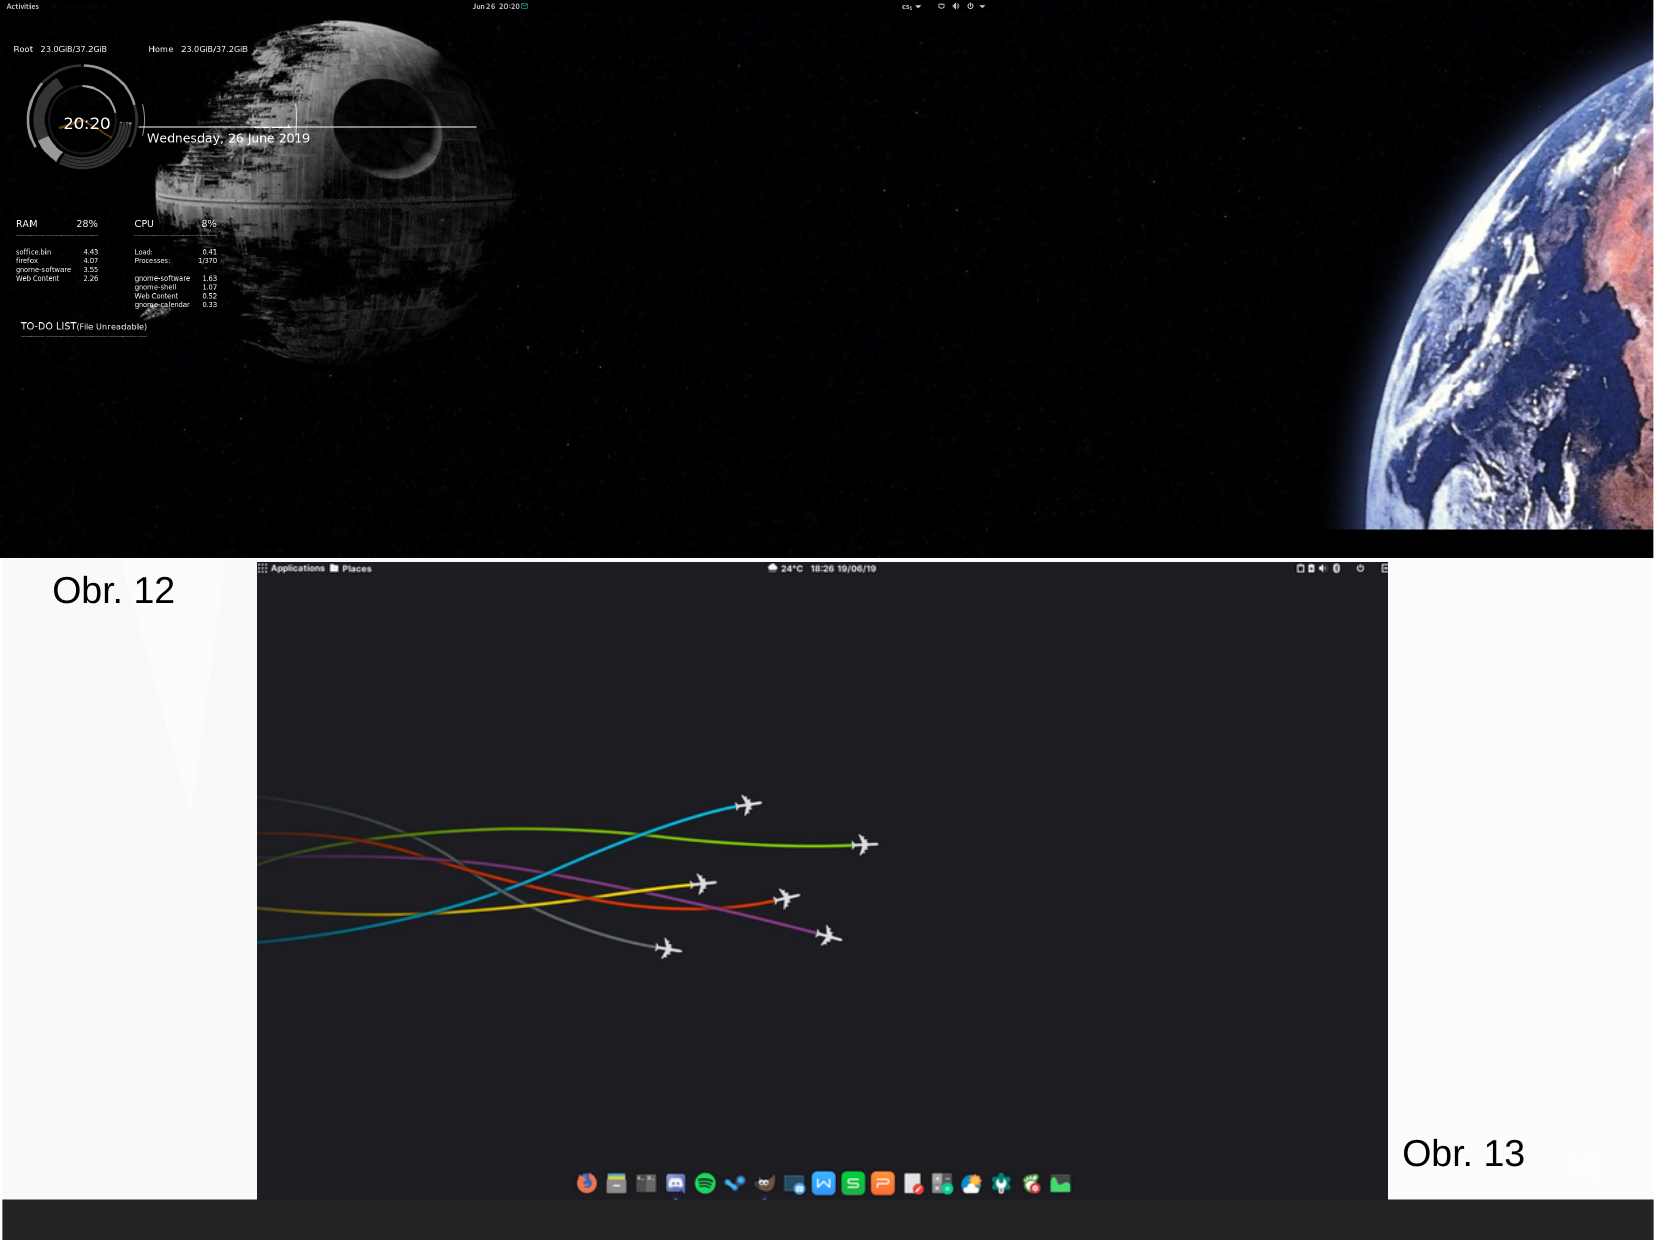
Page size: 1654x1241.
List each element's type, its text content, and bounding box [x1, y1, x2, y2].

text_box Obr. 12 [37, 562, 226, 620]
text_box Obr. 13 [1387, 1125, 1551, 1182]
picture [0, 0, 1654, 1241]
